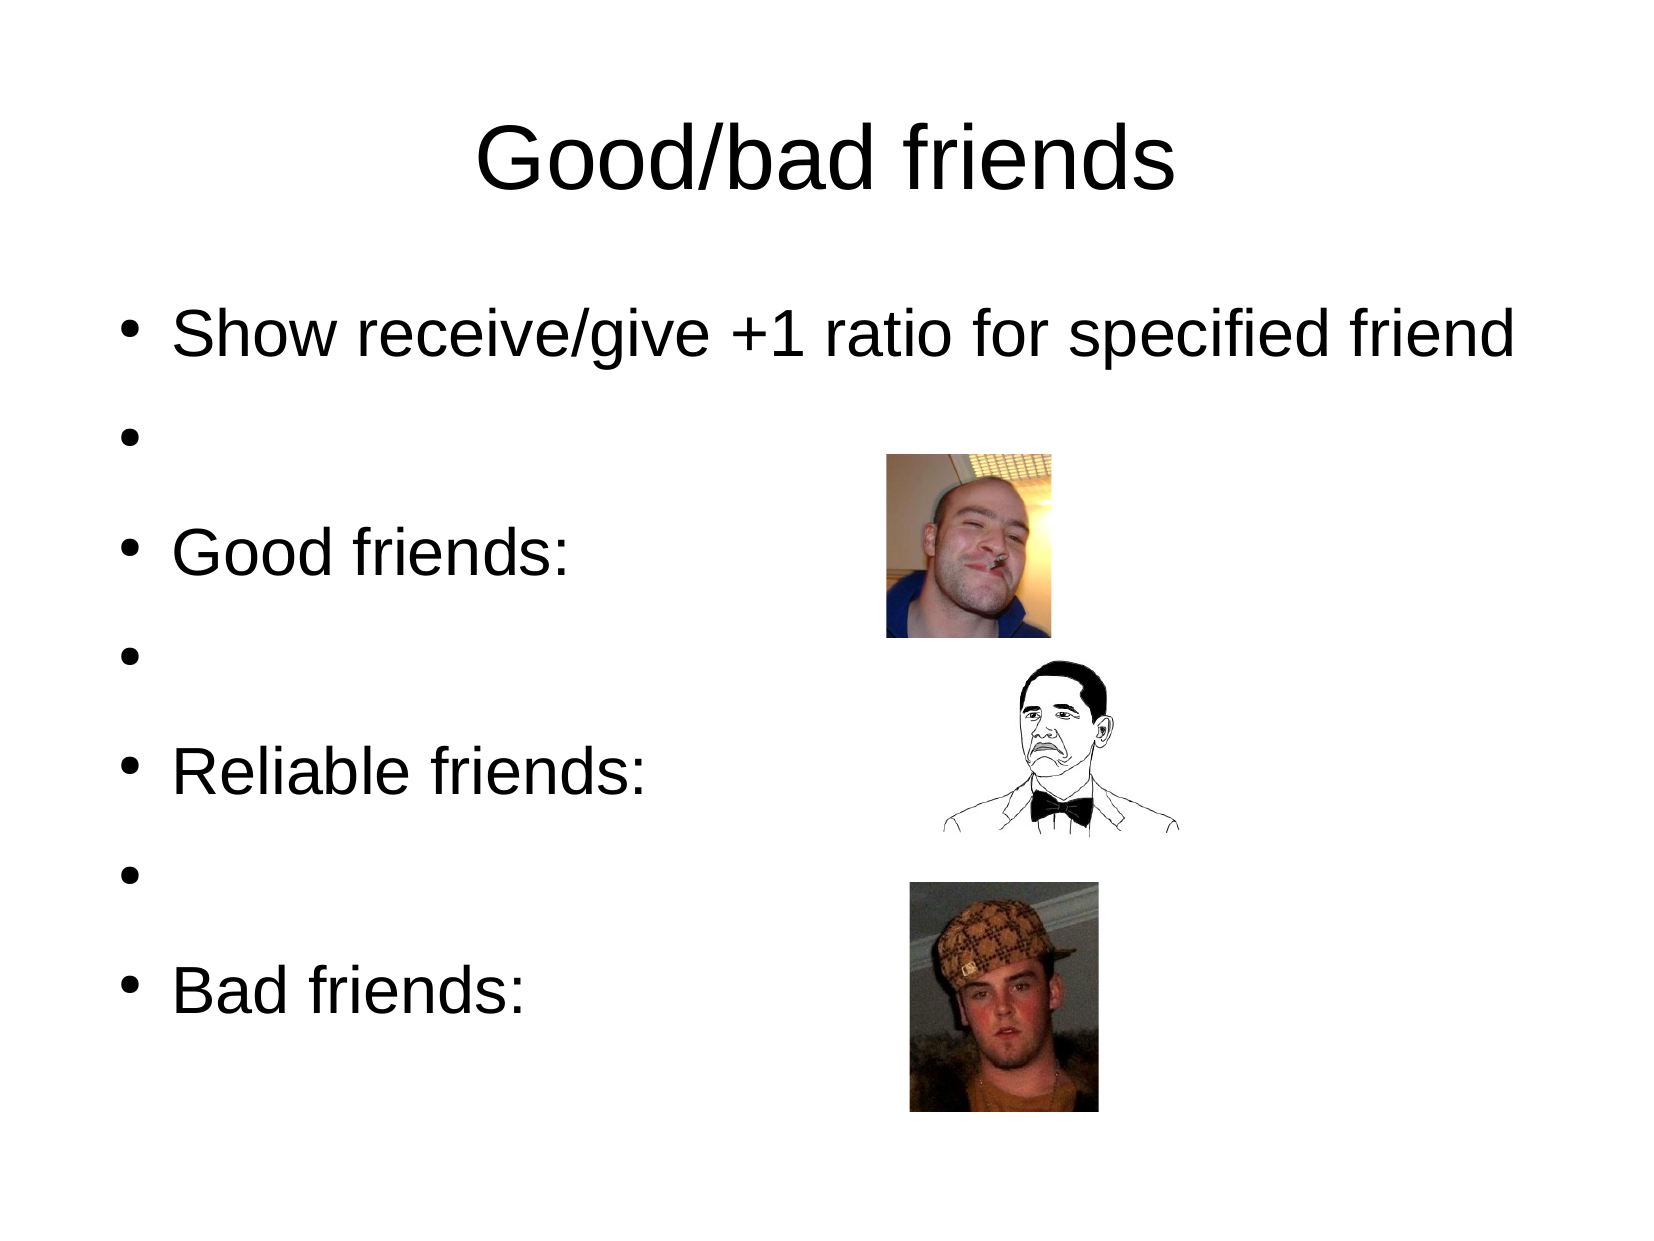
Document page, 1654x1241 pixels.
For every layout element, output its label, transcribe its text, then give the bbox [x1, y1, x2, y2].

text_box Good/bad friends [82, 49, 1571, 257]
picture [886, 454, 1182, 845]
text_box Show receive/give +1 ratio for specified friend Good friends: Reliable friends: Bad friends: [82, 290, 1571, 1109]
picture [909, 882, 1099, 1112]
